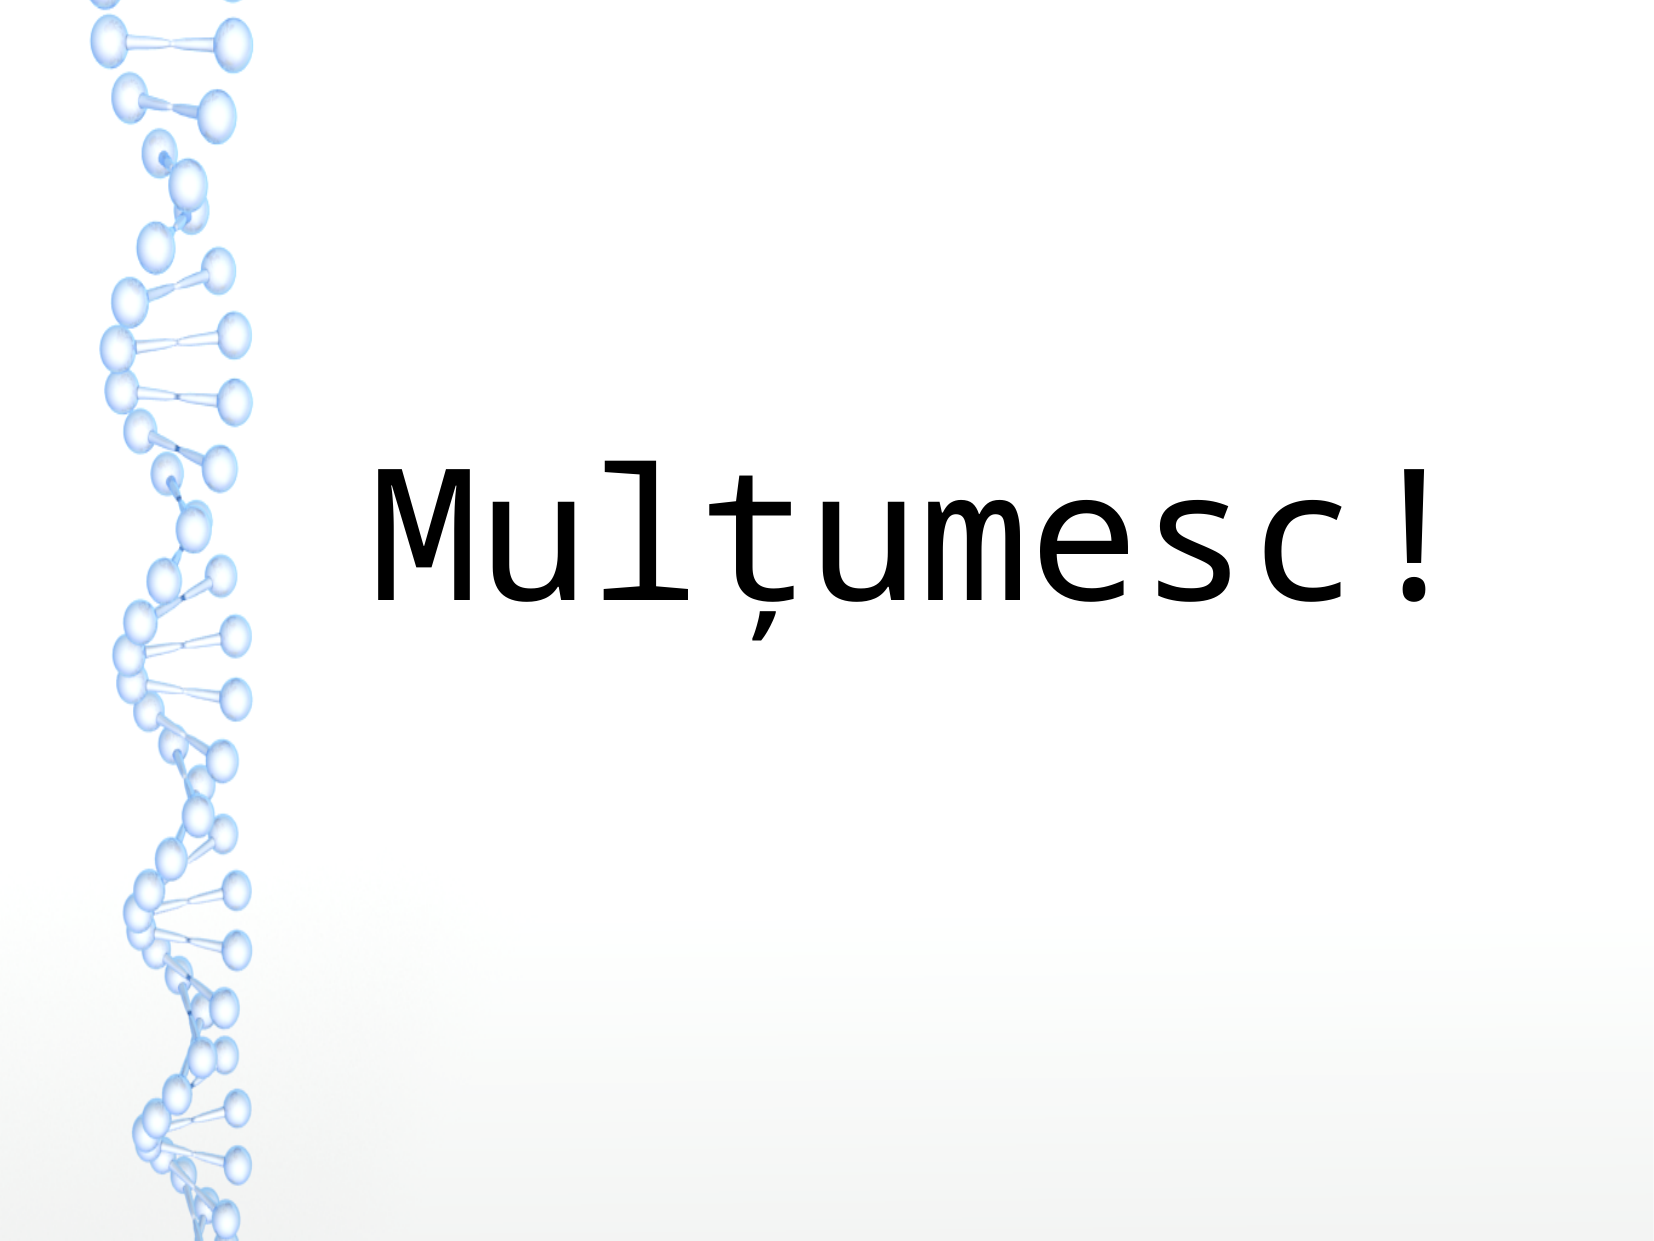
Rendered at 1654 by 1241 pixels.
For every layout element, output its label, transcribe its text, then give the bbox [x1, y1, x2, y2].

picture [0, 0, 1654, 1241]
subtitle Mulțumesc! [269, 49, 1571, 1010]
